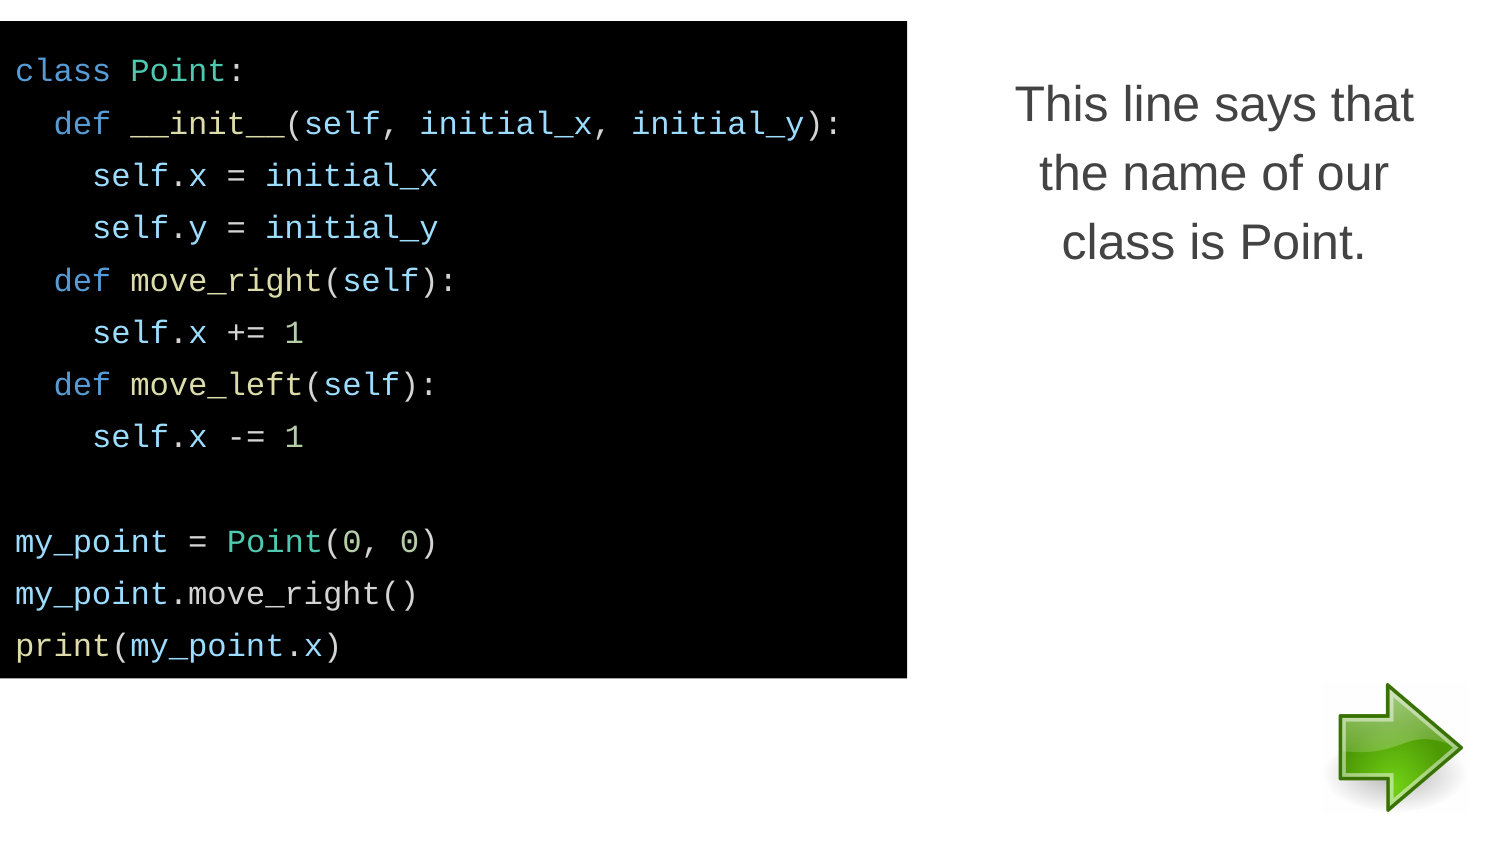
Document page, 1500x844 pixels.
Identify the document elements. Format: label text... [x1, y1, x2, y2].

text_box class Point: def __init__(self, initial_x, initial_y): self.x = initial_x self.y = initial_y def move_right(self): self.x += 1 def move_left(self): self.x -= 1 my_point = Point(0, 0) my_point.move_right() print(my_point.x) [0, 21, 908, 679]
list This line says that the name of our class is Point. [971, 47, 1458, 553]
picture [1322, 683, 1468, 813]
